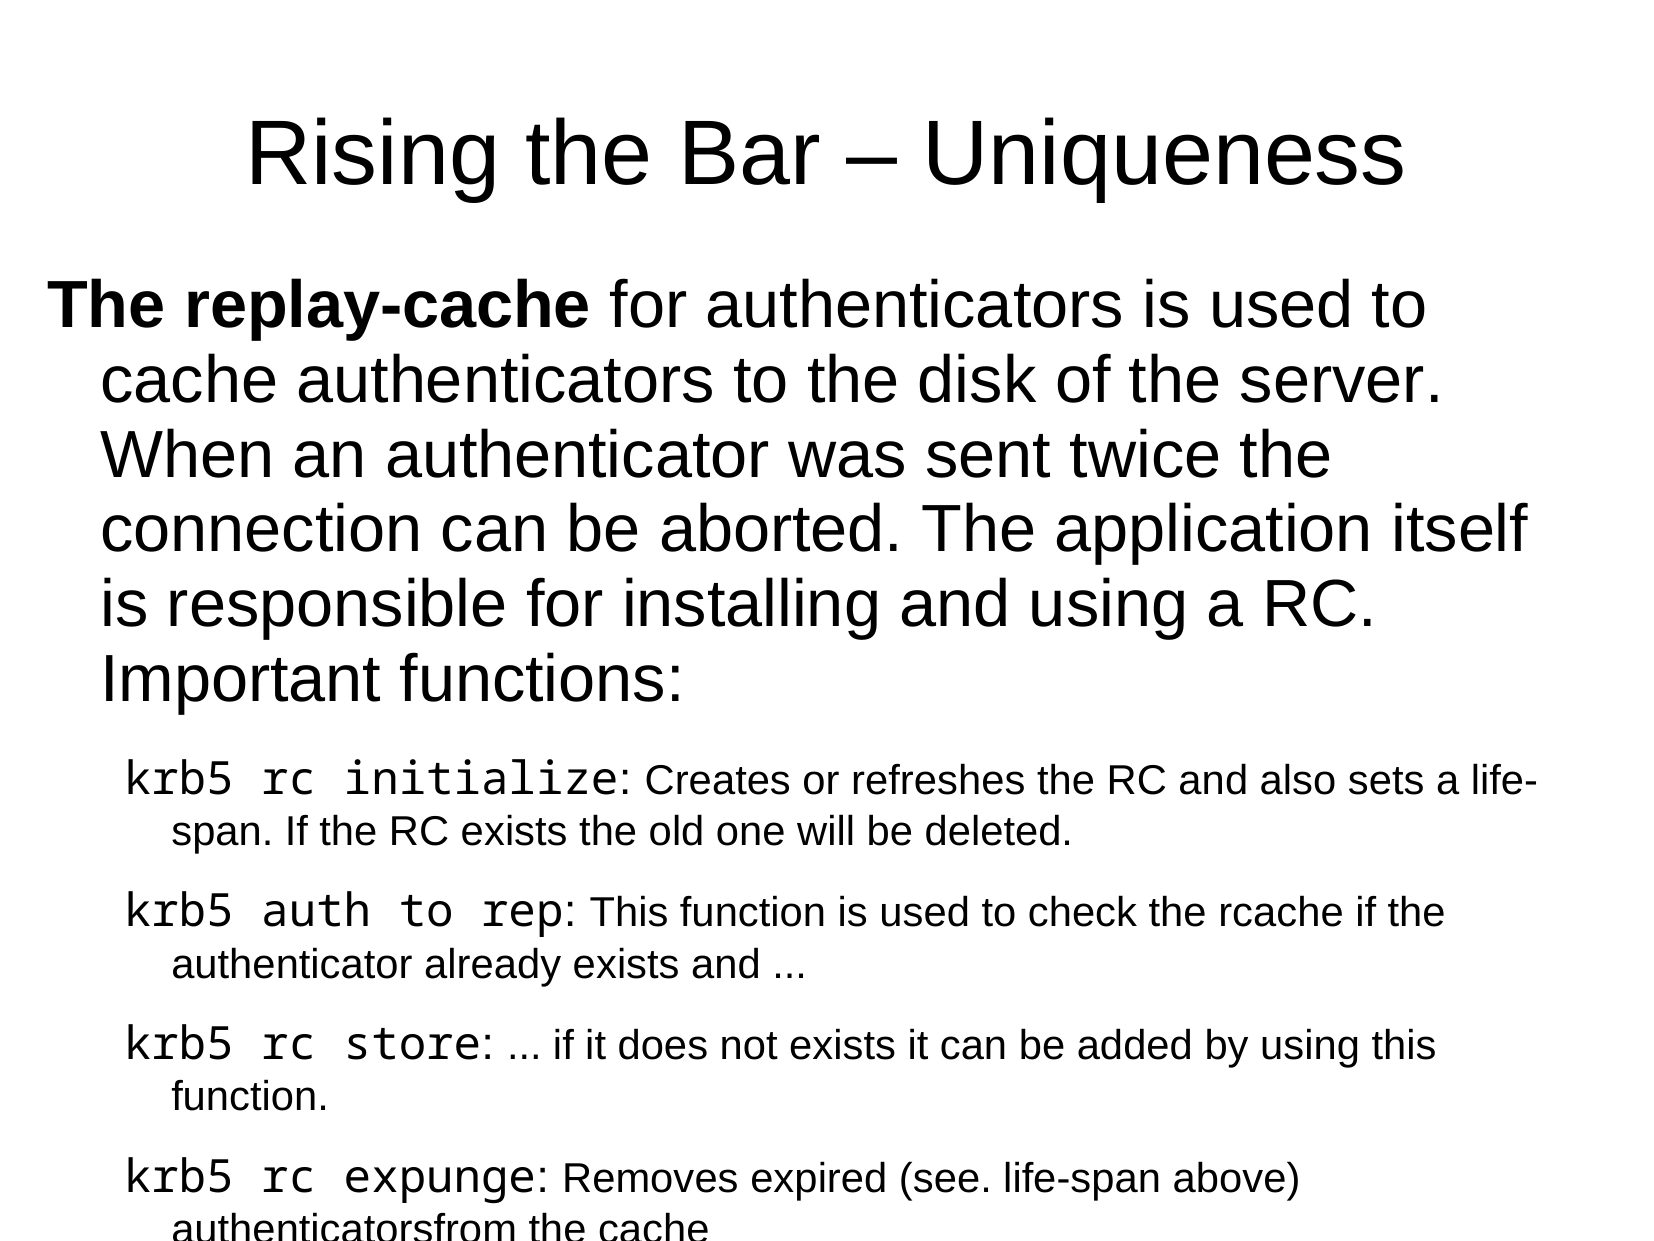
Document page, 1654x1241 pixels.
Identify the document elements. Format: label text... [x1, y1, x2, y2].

title Rising the Bar – Uniqueness [82, 49, 1571, 257]
list The replay-cache for authenticators is used to cache authenticators to the disk of the server. When an authenticator was sent twice the connection can be aborted. The application itself is responsible for installing and using a RC. Important functions: krb5 rc initialize: Creates or refreshes the RC and also sets a life-span. If the RC exists the old one will be deleted. krb5 auth to rep: This function is used to check the rcache if the authenticator already exists and ... krb5 rc store: ... if it does not exists it can be added by using this function. krb5 rc expunge: Removes expired (see. life-span above) authenticatorsfrom the cache [29, 267, 1595, 1222]
